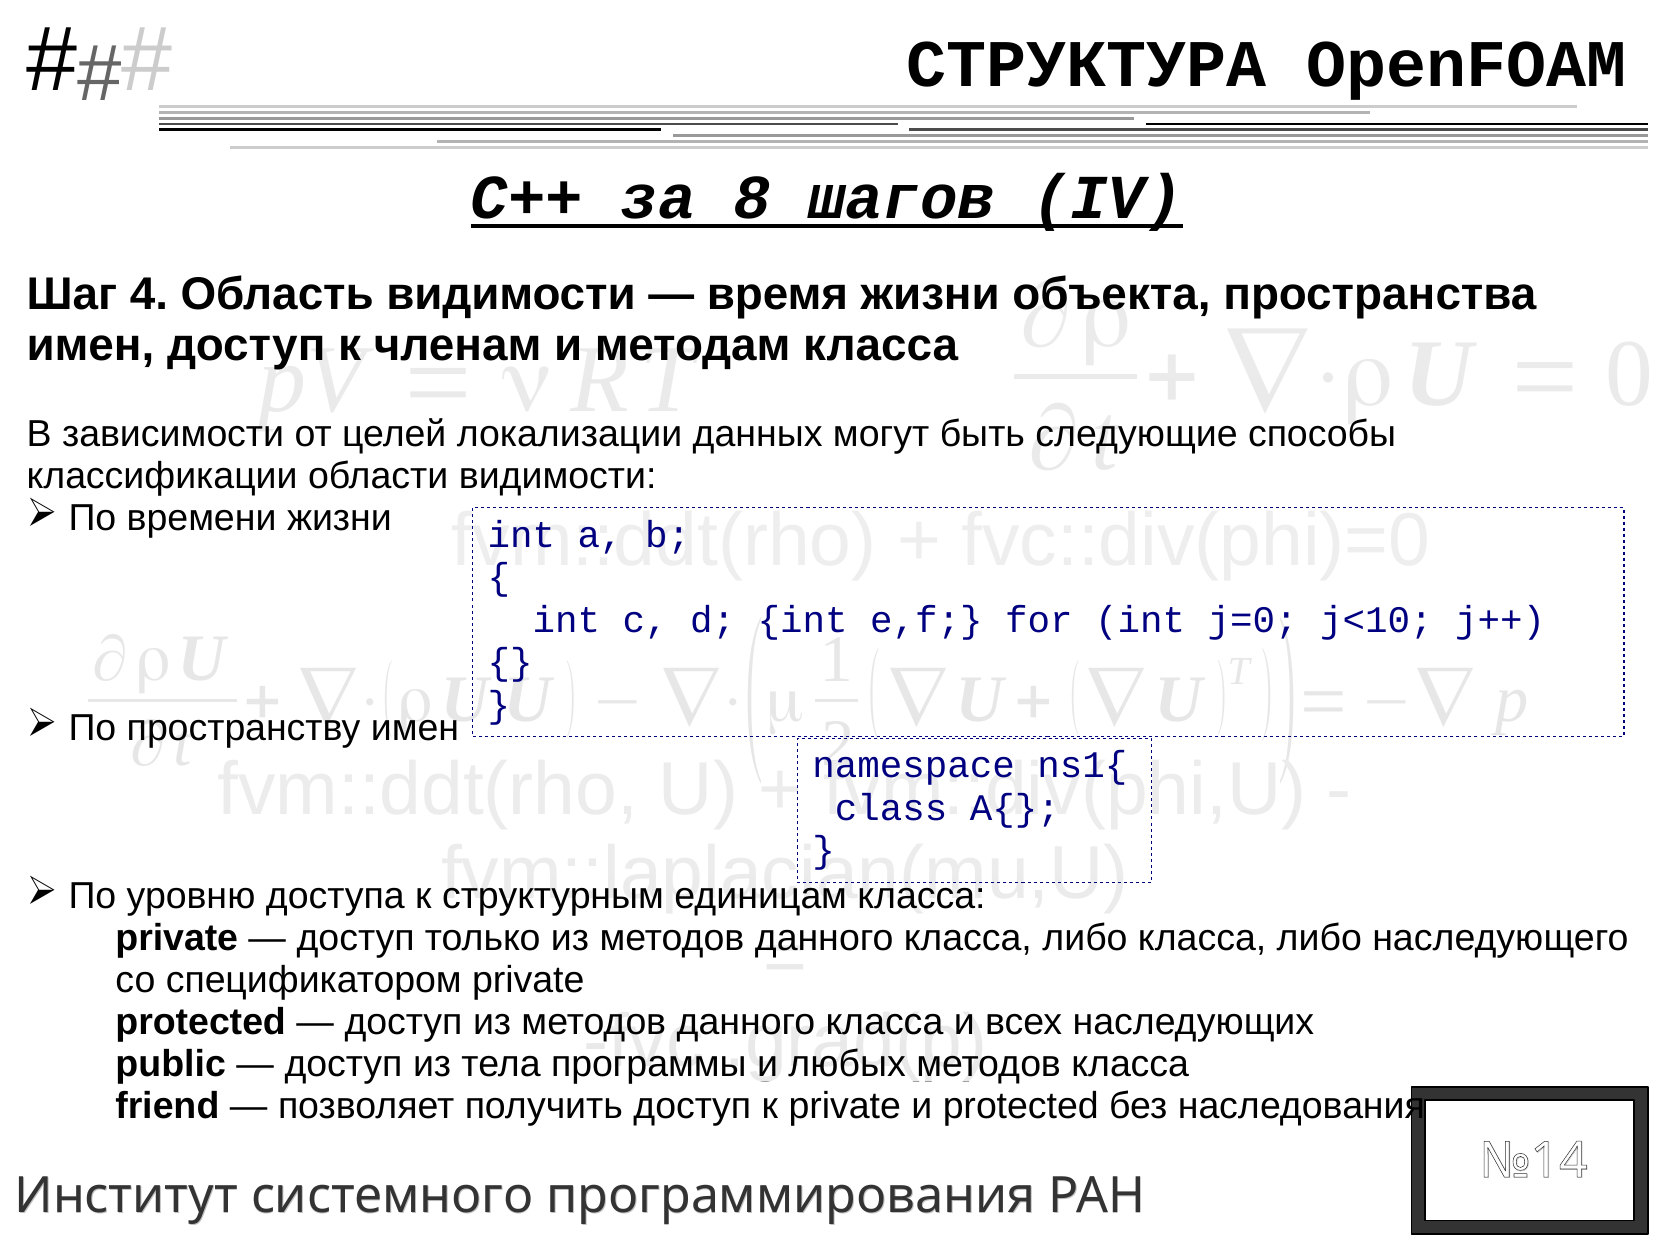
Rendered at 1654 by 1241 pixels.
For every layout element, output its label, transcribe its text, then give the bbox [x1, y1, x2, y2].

text_box int a, b; { int c, d; {int e,f;} for (int j=0; j<10; j++) {} } [472, 507, 1625, 737]
text_box namespace ns1{ class A{}; } [797, 738, 1152, 883]
title C++ за 8 шагов (IV) [0, 147, 1654, 257]
text_box Шаг 4. Область видимости — время жизни объекта, пространства имен, доступ к членам и методам класса В зависимости от целей локализации данных могут быть следующие способы классификации области видимости: По времени жизни По пространству имен По уровню доступа к структурным единицам класса: private — доступ только из методов данного класса, либо класса, либо наследующего со спецификатором private protected — доступ из методов данного класса и всех наследующих public — доступ из тела программы и любых методов класса friend — позволяет получить доступ к private и protected без наследования [11, 260, 1648, 1134]
